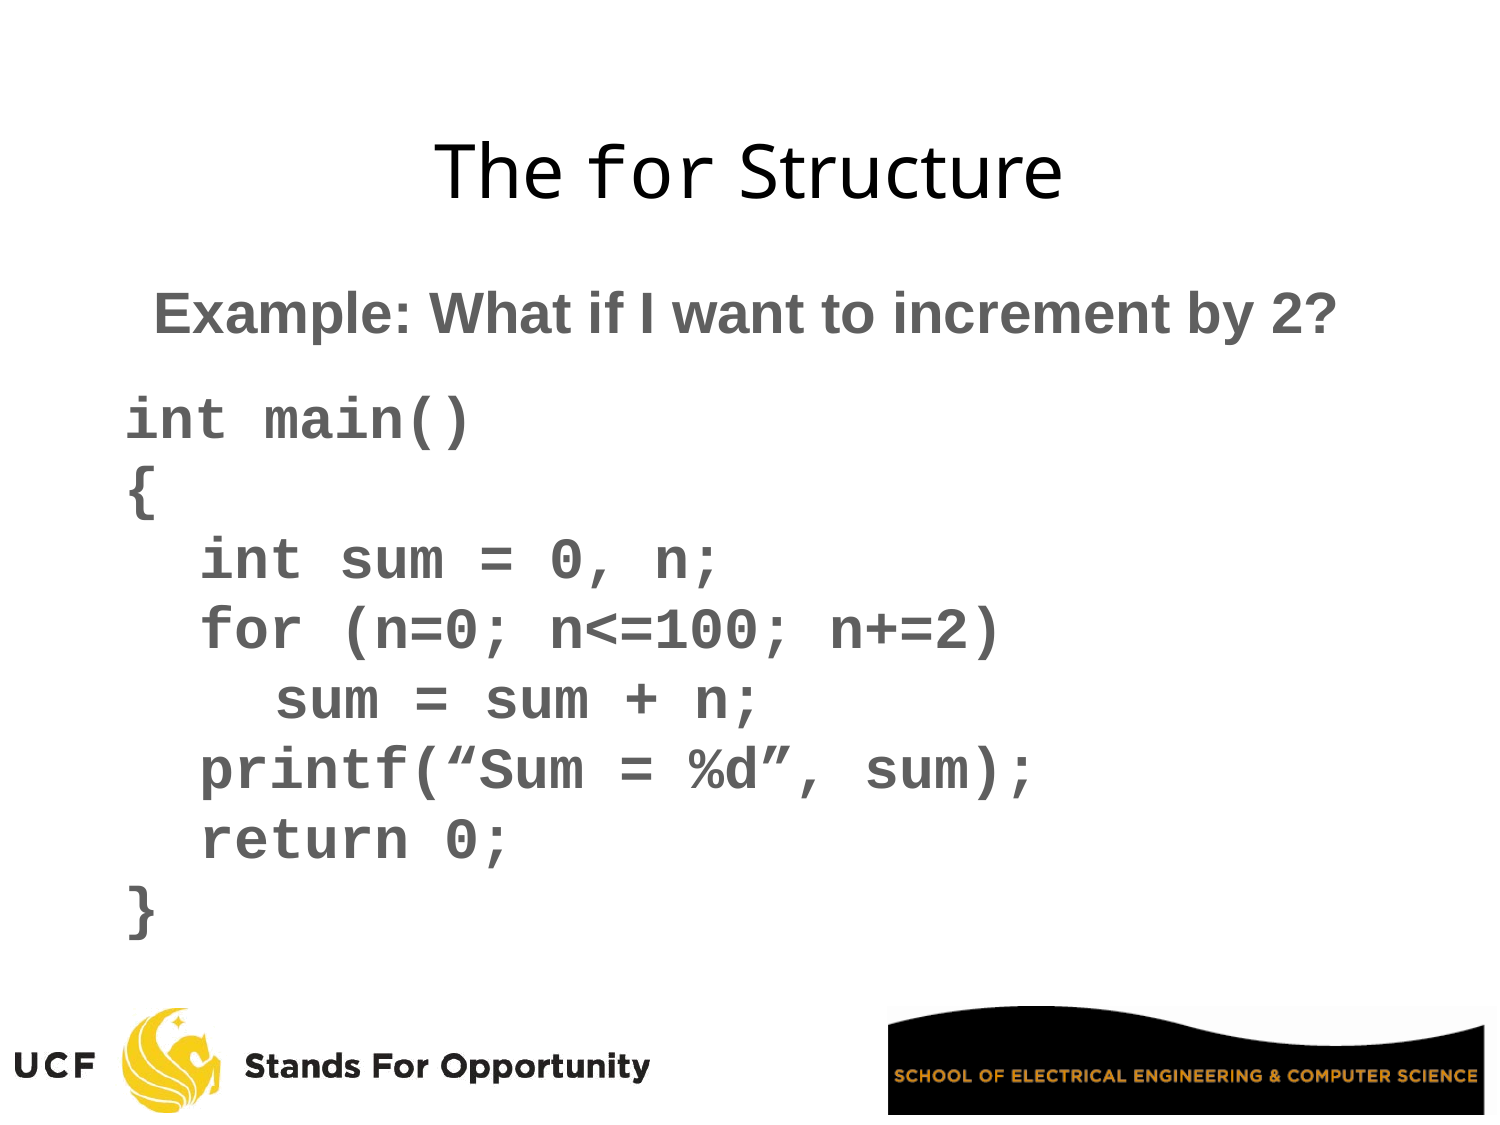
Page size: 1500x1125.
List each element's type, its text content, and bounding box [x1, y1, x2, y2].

picture [887, 1006, 1497, 1115]
text_box Example: What if I want to increment by 2? int main() { int sum = 0, n; for (n=0; n<=100; n+=2) sum = sum + n; printf(“Sum = %d”, sum); return 0; } [109, 267, 1385, 1018]
text_box The for Structure [112, 74, 1388, 263]
picture [15, 1008, 650, 1113]
